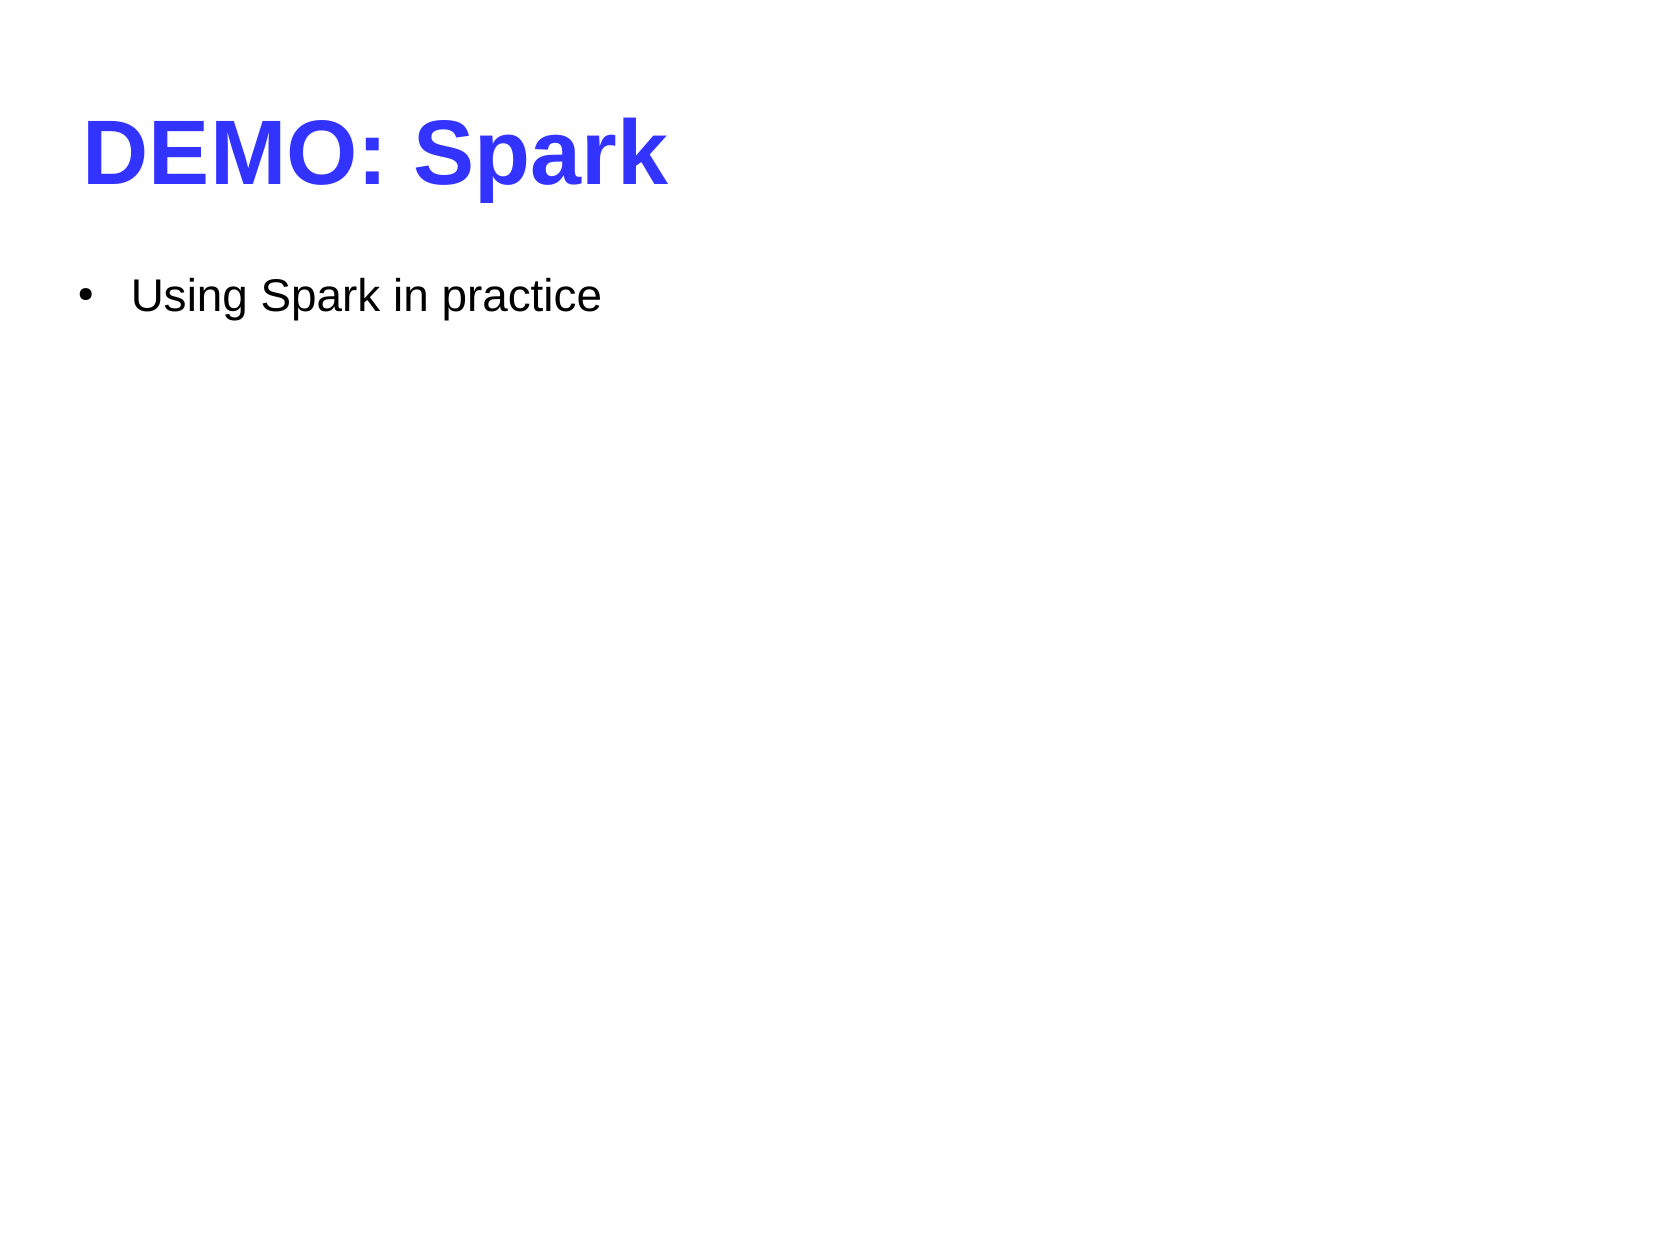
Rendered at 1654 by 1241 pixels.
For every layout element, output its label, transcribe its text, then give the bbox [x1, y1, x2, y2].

list Using Spark in practice [60, 270, 1538, 1141]
title DEMO: Spark [82, 49, 1571, 257]
